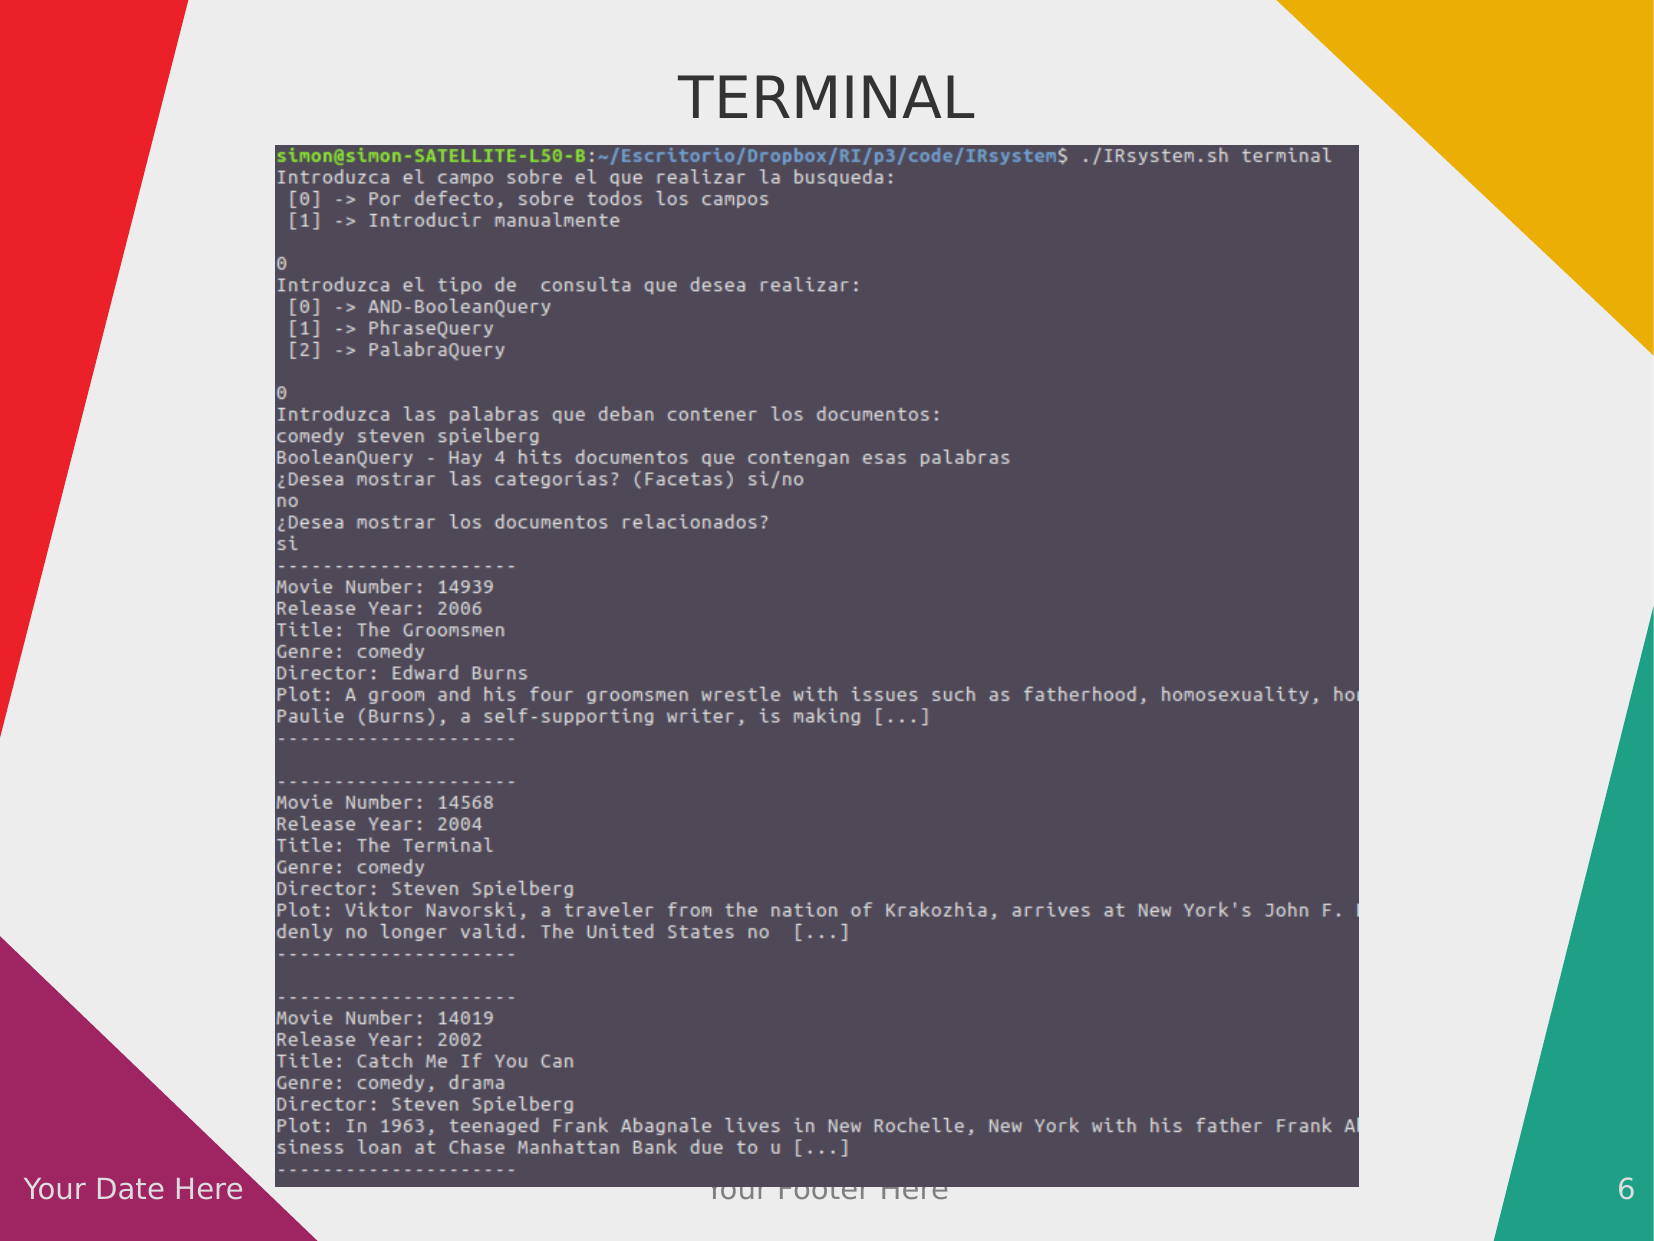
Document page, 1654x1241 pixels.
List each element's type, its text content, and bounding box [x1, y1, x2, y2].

picture [275, 145, 1359, 1187]
title TERMINAL [114, 0, 1539, 197]
